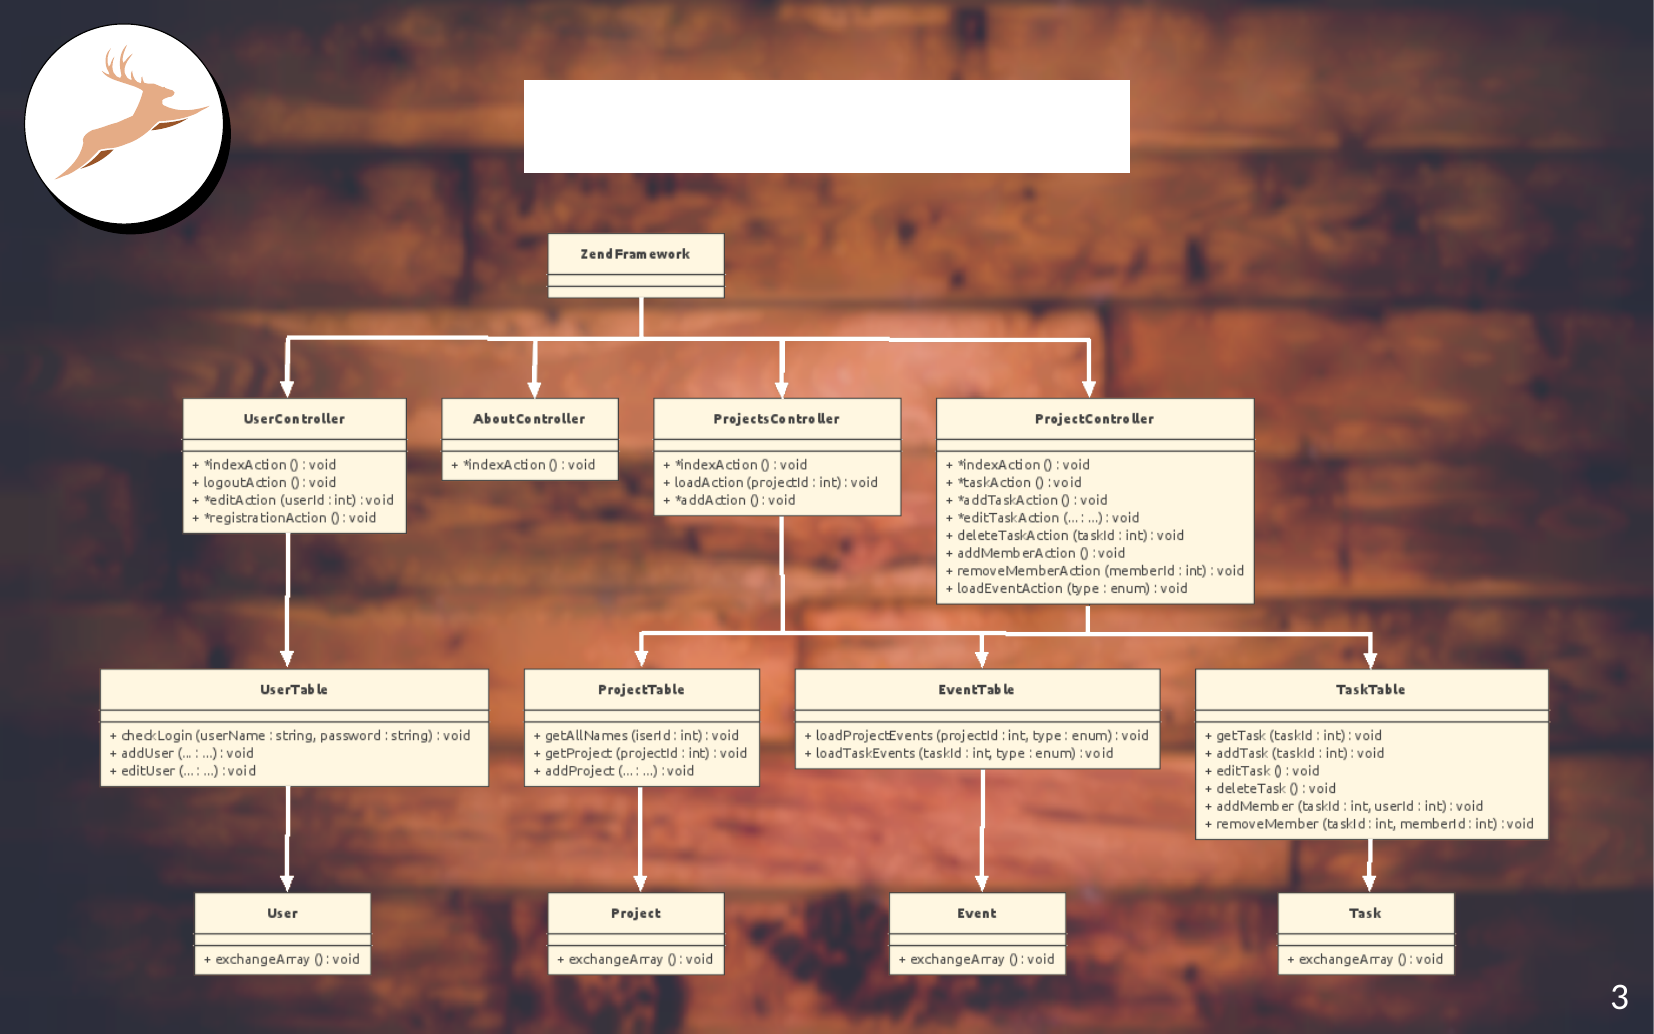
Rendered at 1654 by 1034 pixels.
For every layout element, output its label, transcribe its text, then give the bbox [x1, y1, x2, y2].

text_box 3 [1595, 964, 1642, 1025]
title Schéma général [237, 41, 1571, 214]
picture [0, 0, 1654, 1034]
